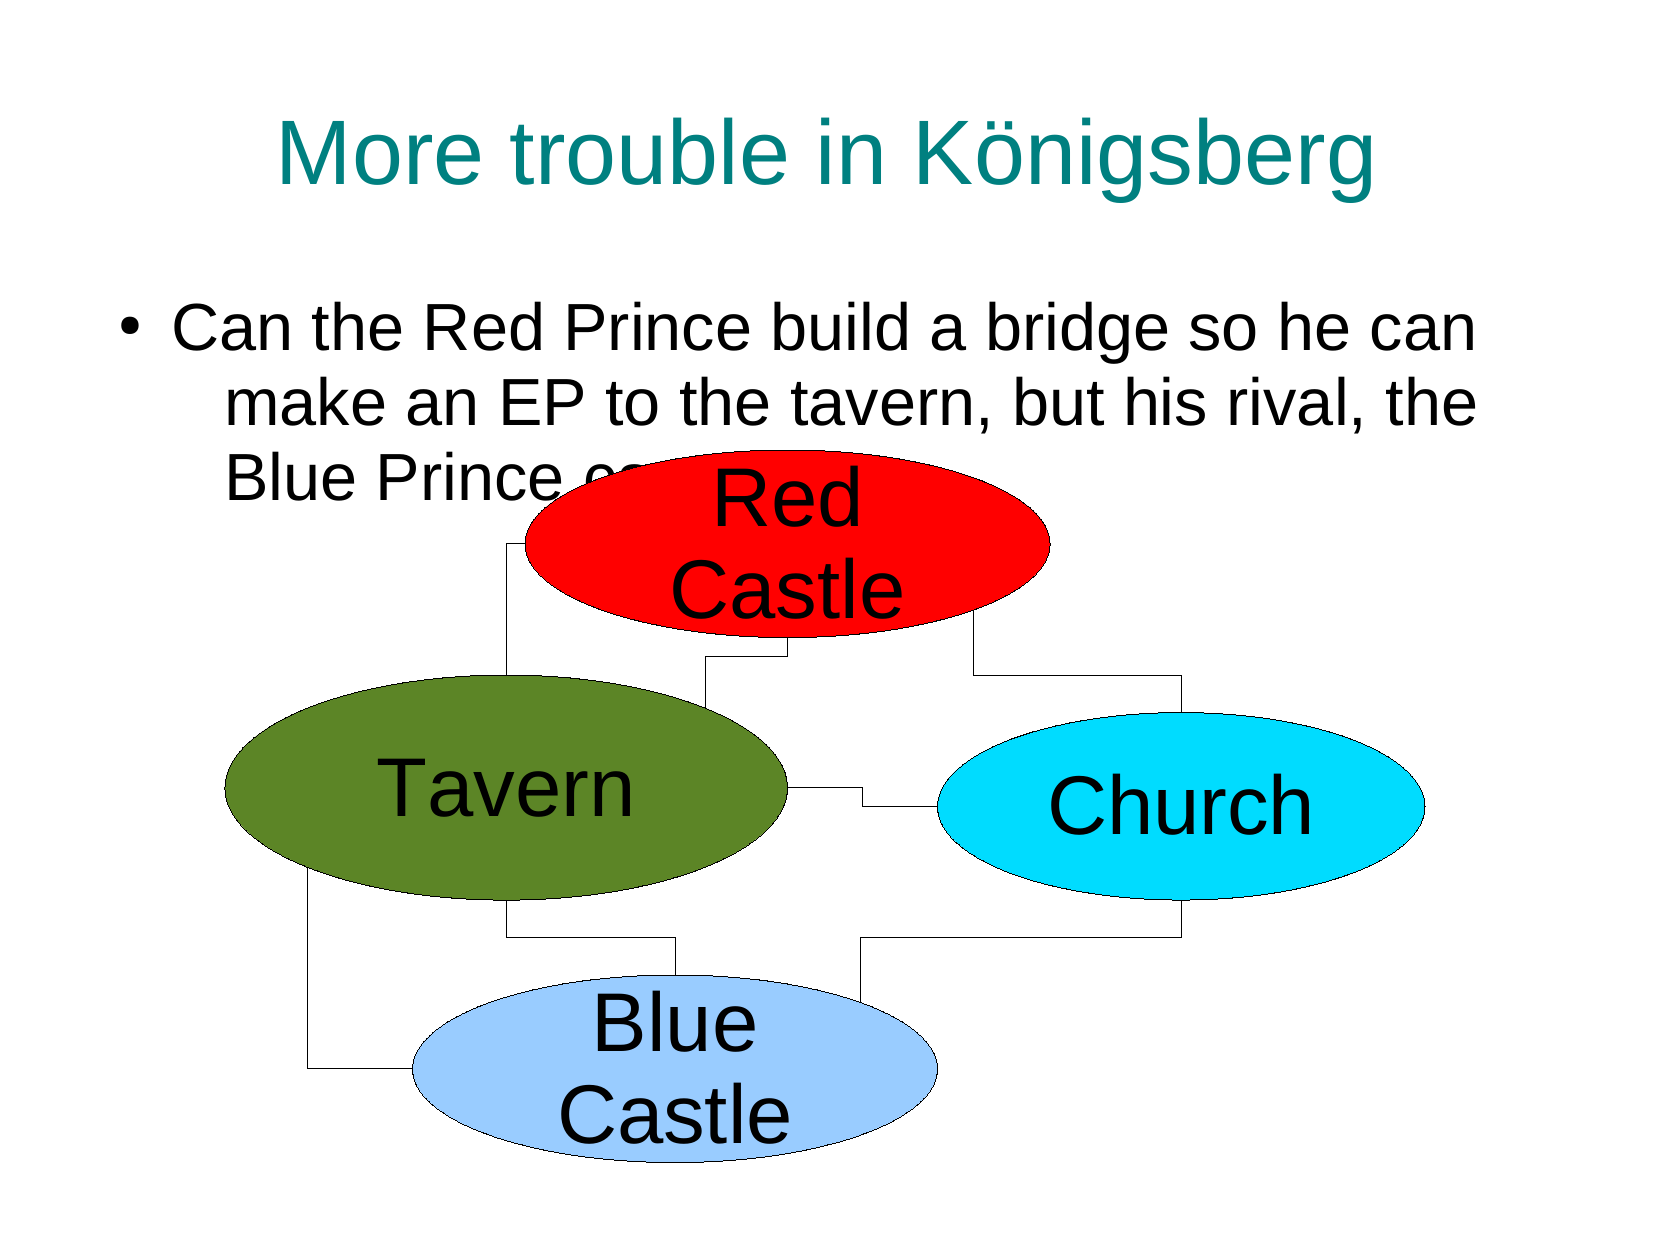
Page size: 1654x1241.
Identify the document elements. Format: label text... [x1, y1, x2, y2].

text_box Tavern [224, 675, 788, 901]
text_box Red Castle [525, 450, 1051, 638]
title More trouble in Königsberg [82, 49, 1571, 257]
list Can the Red Prince build a bridge so he can make an EP to the tavern, but his rival, the Blue Prince cannot. [82, 290, 1571, 488]
text_box Church [937, 712, 1426, 901]
text_box Blue Castle [412, 975, 938, 1163]
